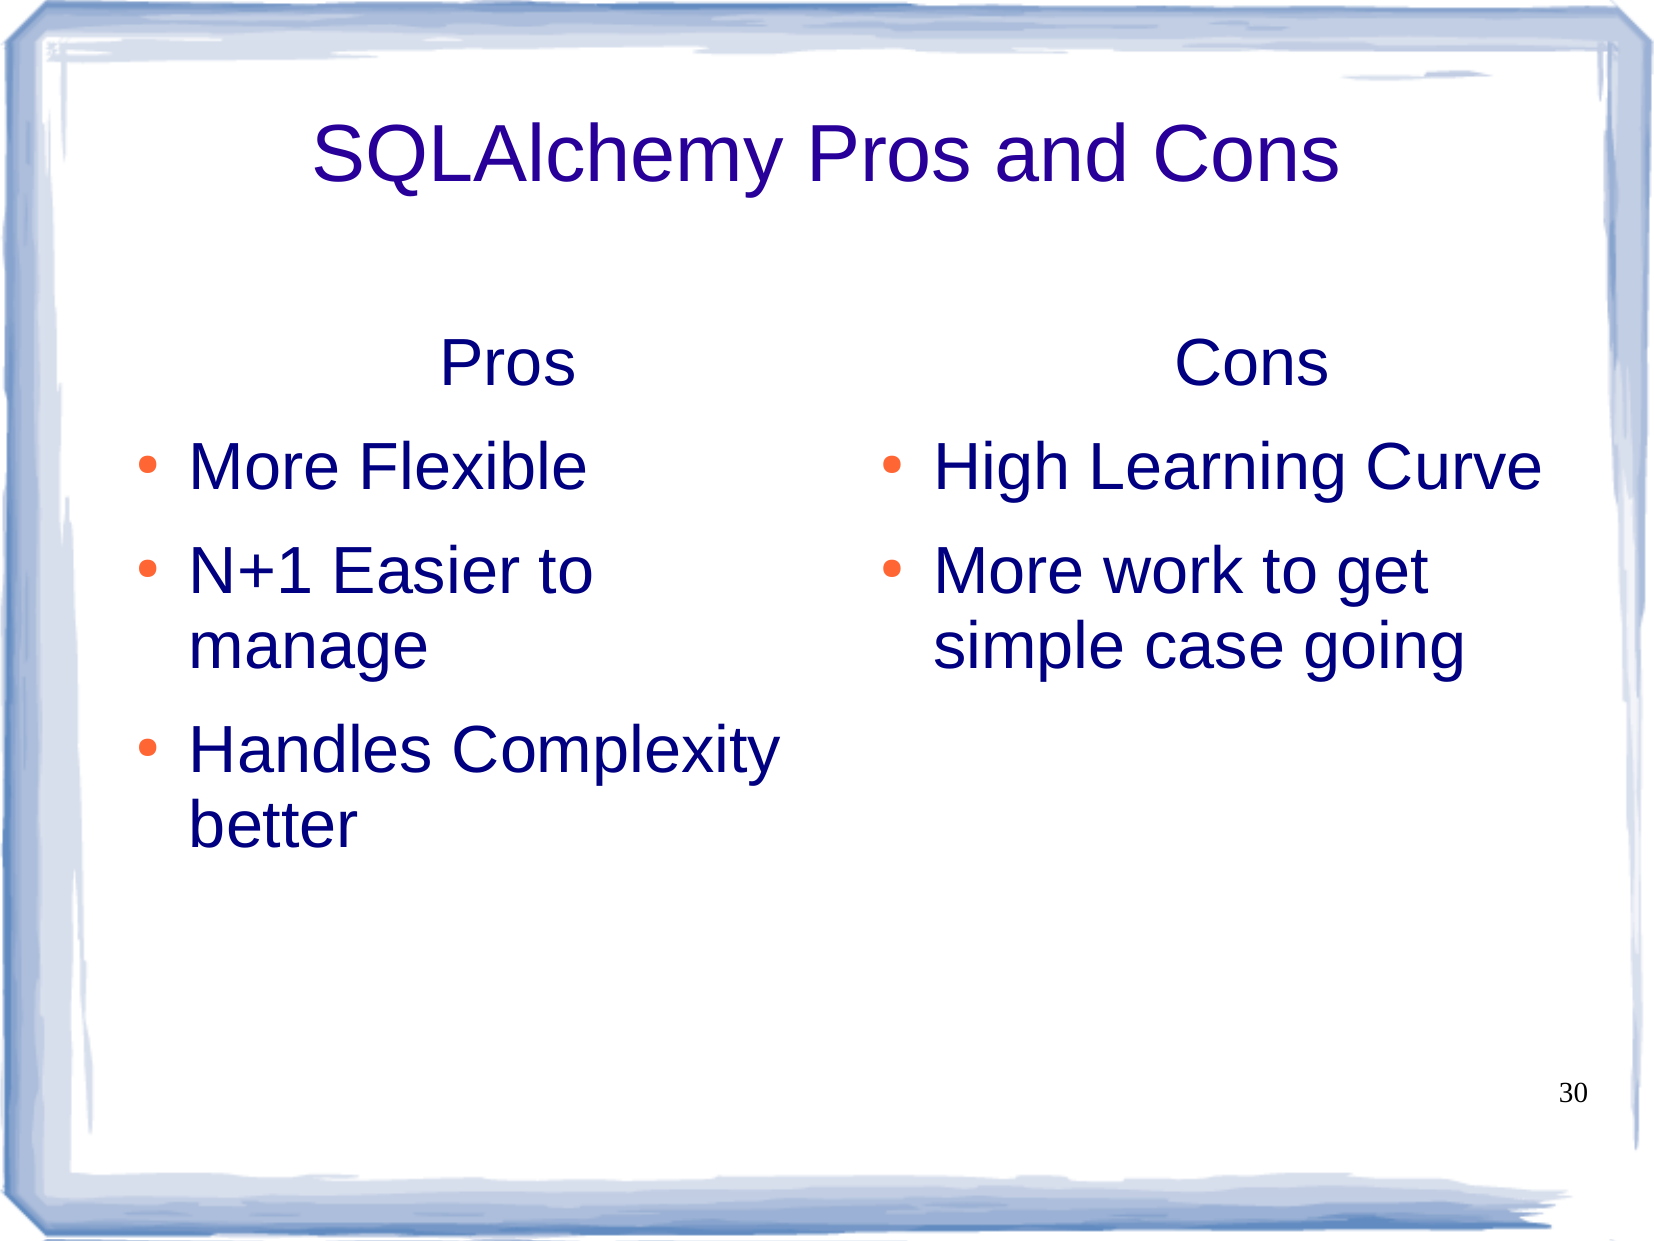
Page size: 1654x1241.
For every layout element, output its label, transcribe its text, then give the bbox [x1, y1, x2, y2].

title SQLAlchemy Pros and Cons [82, 49, 1571, 257]
list Pros More Flexible N+1 Easier to manage Handles Complexity better [118, 324, 827, 1045]
list Cons High Learning Curve More work to get simple case going [862, 324, 1572, 1045]
picture [0, 0, 1654, 1241]
